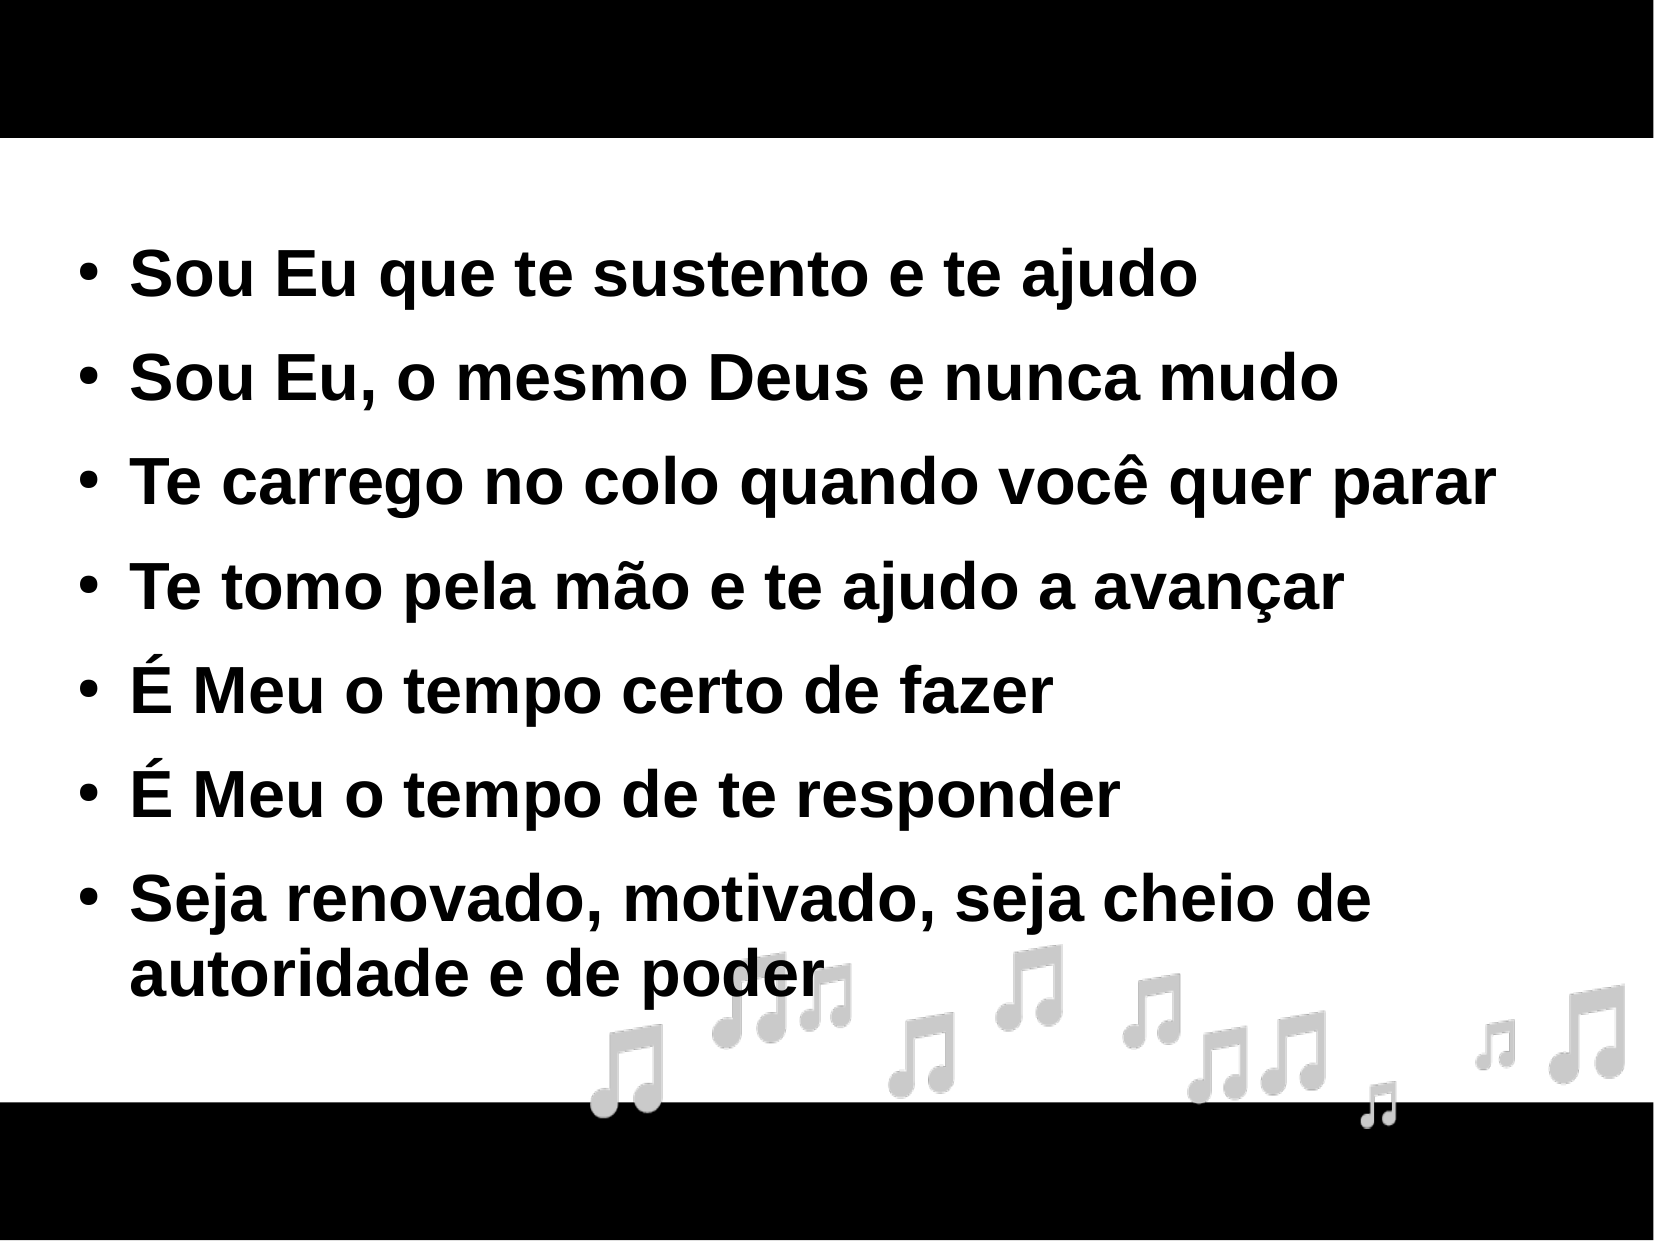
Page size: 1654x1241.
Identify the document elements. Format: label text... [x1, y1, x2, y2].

list Sou Eu que te sustento e te ajudo Sou Eu, o mesmo Deus e nunca mudo Te carrego no colo quando você quer parar Te tomo pela mão e te ajudo a avançar É Meu o tempo certo de fazer É Meu o tempo de te responder Seja renovado, motivado, seja cheio de autoridade e de poder [59, 236, 1595, 1024]
